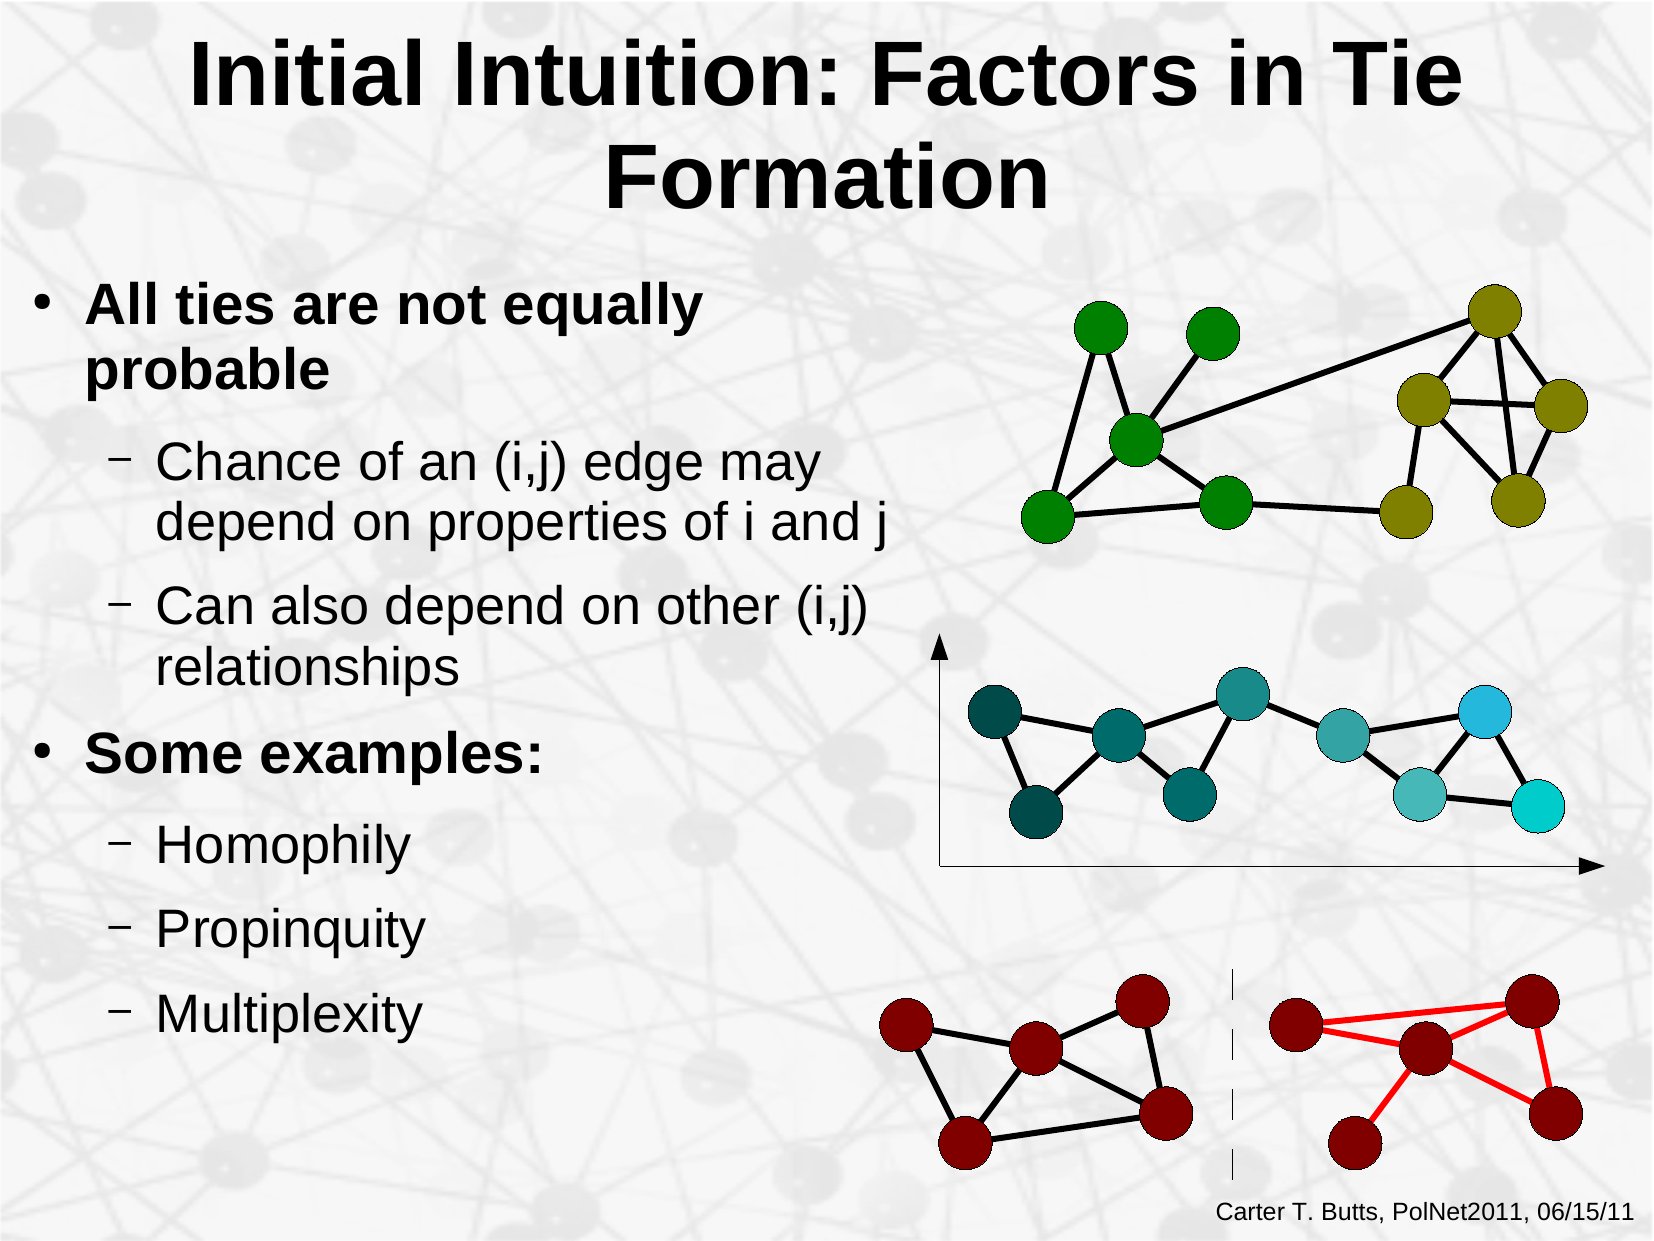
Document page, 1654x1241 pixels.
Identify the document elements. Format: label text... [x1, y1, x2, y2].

text_box [1393, 767, 1447, 822]
text_box [1379, 485, 1433, 539]
text_box [938, 1116, 993, 1170]
list All ties are not equally probable Chance of an (i,j) edge may depend on properties of i and j Can also depend on other (i,j) relationships Some examples: Homophily Propinquity Multiplexity [14, 271, 891, 1053]
text_box [1534, 379, 1588, 433]
text_box [1009, 1021, 1063, 1076]
text_box [1139, 1086, 1193, 1141]
text_box [1458, 685, 1512, 739]
text_box [1505, 974, 1560, 1029]
picture [2, 3, 1650, 1239]
text_box [1186, 307, 1240, 361]
text_box [1115, 974, 1170, 1029]
text_box [879, 998, 934, 1052]
text_box [1163, 767, 1217, 822]
text_box [1092, 708, 1146, 763]
text_box [1529, 1086, 1583, 1141]
text_box [1009, 785, 1063, 839]
text_box [1491, 473, 1546, 528]
text_box [1399, 1021, 1453, 1076]
text_box [1199, 475, 1253, 530]
text_box [1328, 1116, 1383, 1170]
text_box [1021, 490, 1075, 544]
text_box [1397, 373, 1451, 427]
text_box [1109, 413, 1164, 467]
text_box [1316, 708, 1371, 763]
text_box [1216, 667, 1270, 721]
title Initial Intuition: Factors in Tie Formation [121, 21, 1534, 230]
text_box [1511, 779, 1565, 834]
text_box [968, 685, 1022, 739]
text_box [1074, 301, 1128, 355]
text_box [1468, 284, 1522, 339]
text_box [1269, 998, 1323, 1052]
